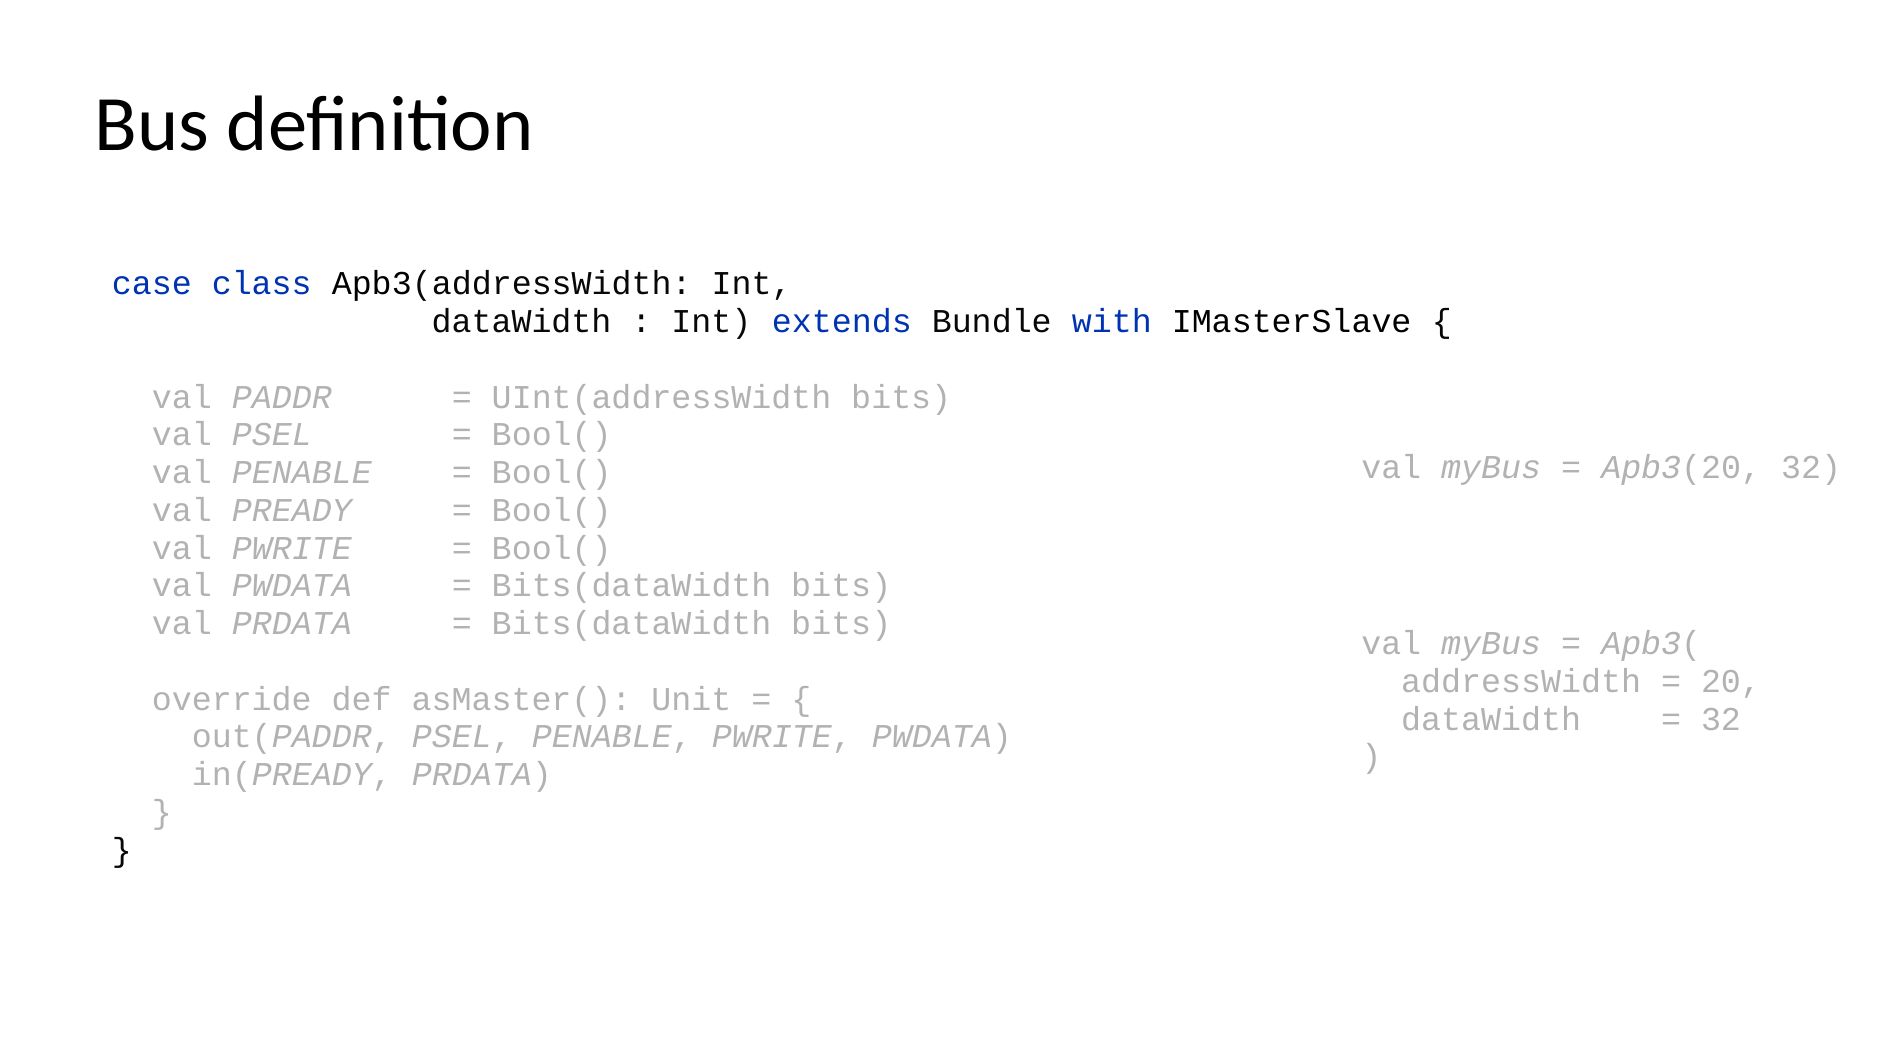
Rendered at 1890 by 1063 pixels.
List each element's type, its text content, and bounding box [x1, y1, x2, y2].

text_box case class Apb3(addressWidth: Int, dataWidth : Int) extends Bundle with IMasterSlave { val PADDR = UInt(addressWidth bits) val PSEL = Bool() val PENABLE = Bool() val PREADY = Bool() val PWRITE = Bool() val PWDATA = Bits(dataWidth bits) val PRDATA = Bits(dataWidth bits) override def asMaster(): Unit = { out(PADDR, PSEL, PENABLE, PWRITE, PWDATA) in(PREADY, PRDATA) } } [97, 259, 1701, 1063]
title Bus definition [94, 42, 1796, 220]
text_box val myBus = Apb3( addressWidth = 20, dataWidth = 32 ) [1701, 619, 1780, 786]
text_box val myBus = Apb3(20, 32) [1701, 442, 1886, 606]
